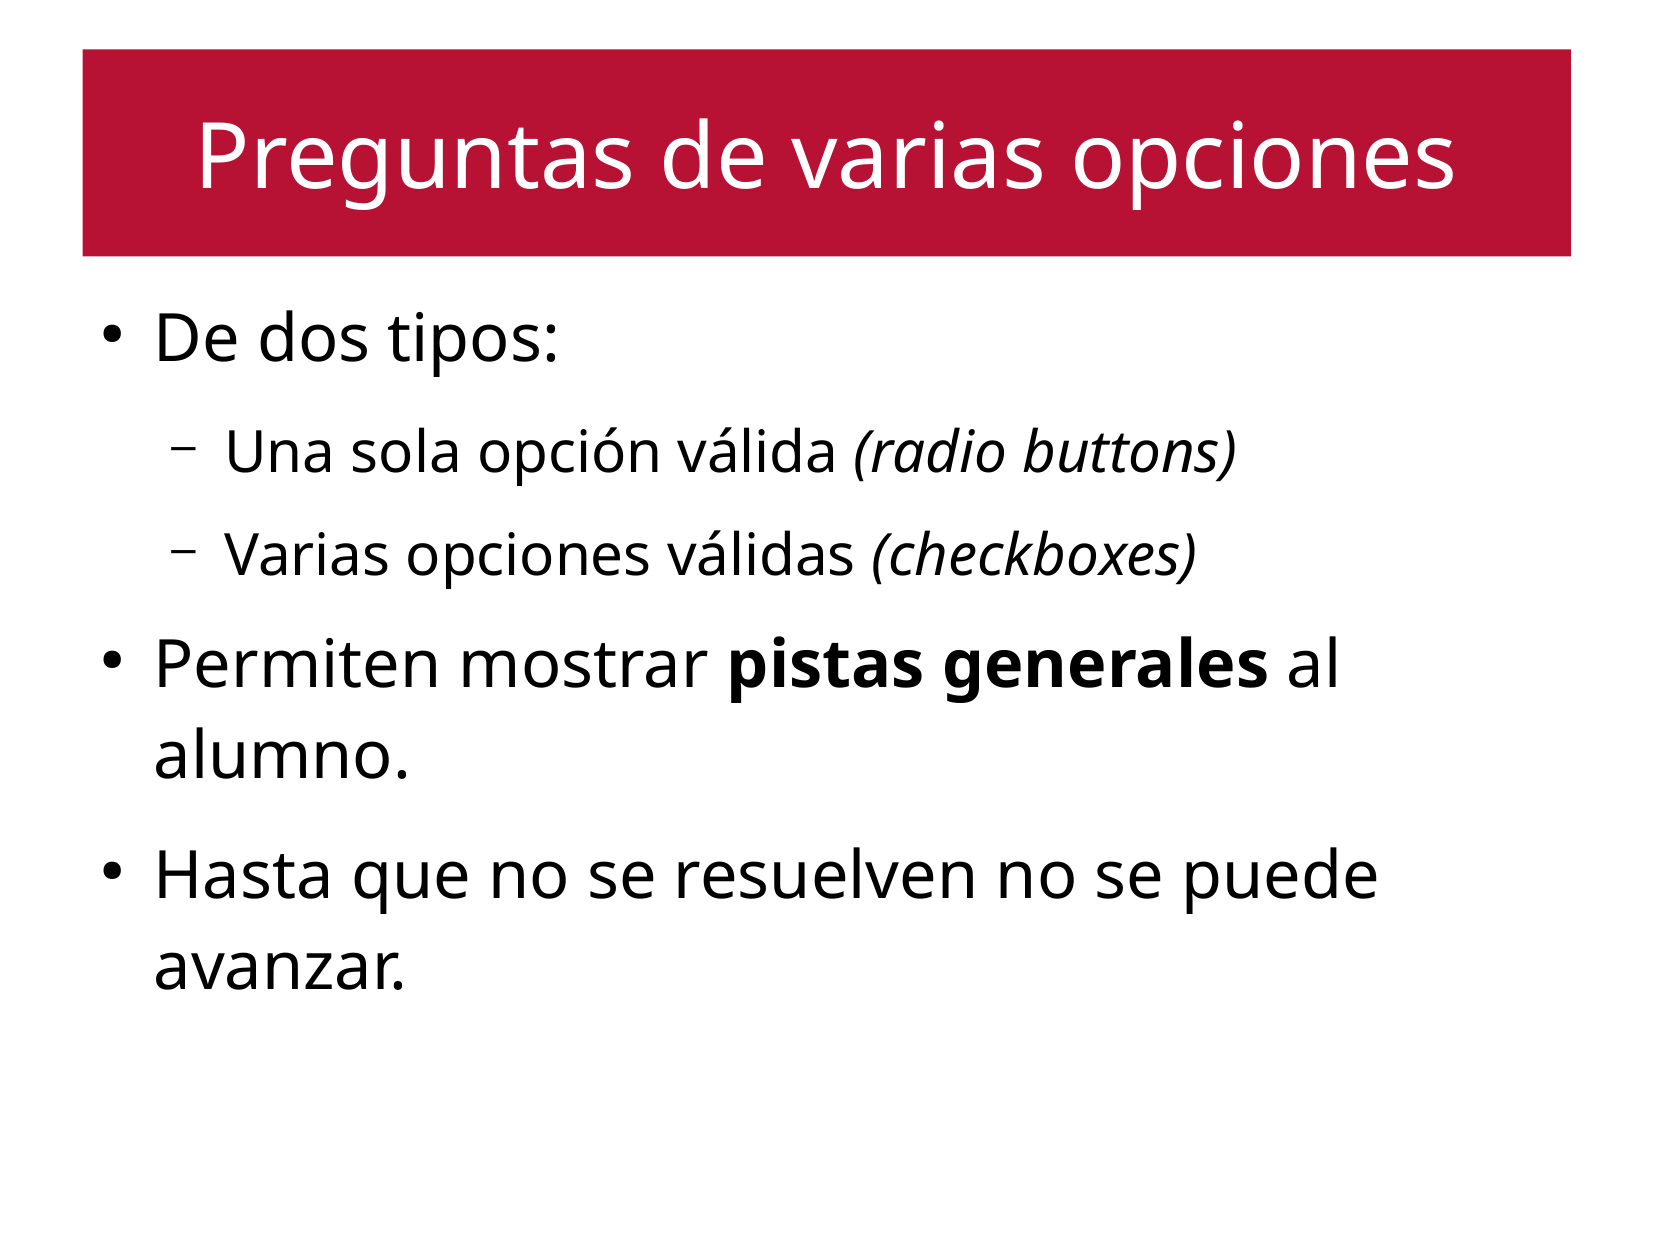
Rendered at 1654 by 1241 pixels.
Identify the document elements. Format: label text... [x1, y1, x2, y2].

list De dos tipos: Una sola opción válida (radio buttons) Varias opciones válidas (checkboxes) Permiten mostrar pistas generales al alumno. Hasta que no se resuelven no se puede avanzar. [82, 290, 1571, 1010]
title Preguntas de varias opciones [82, 49, 1571, 257]
